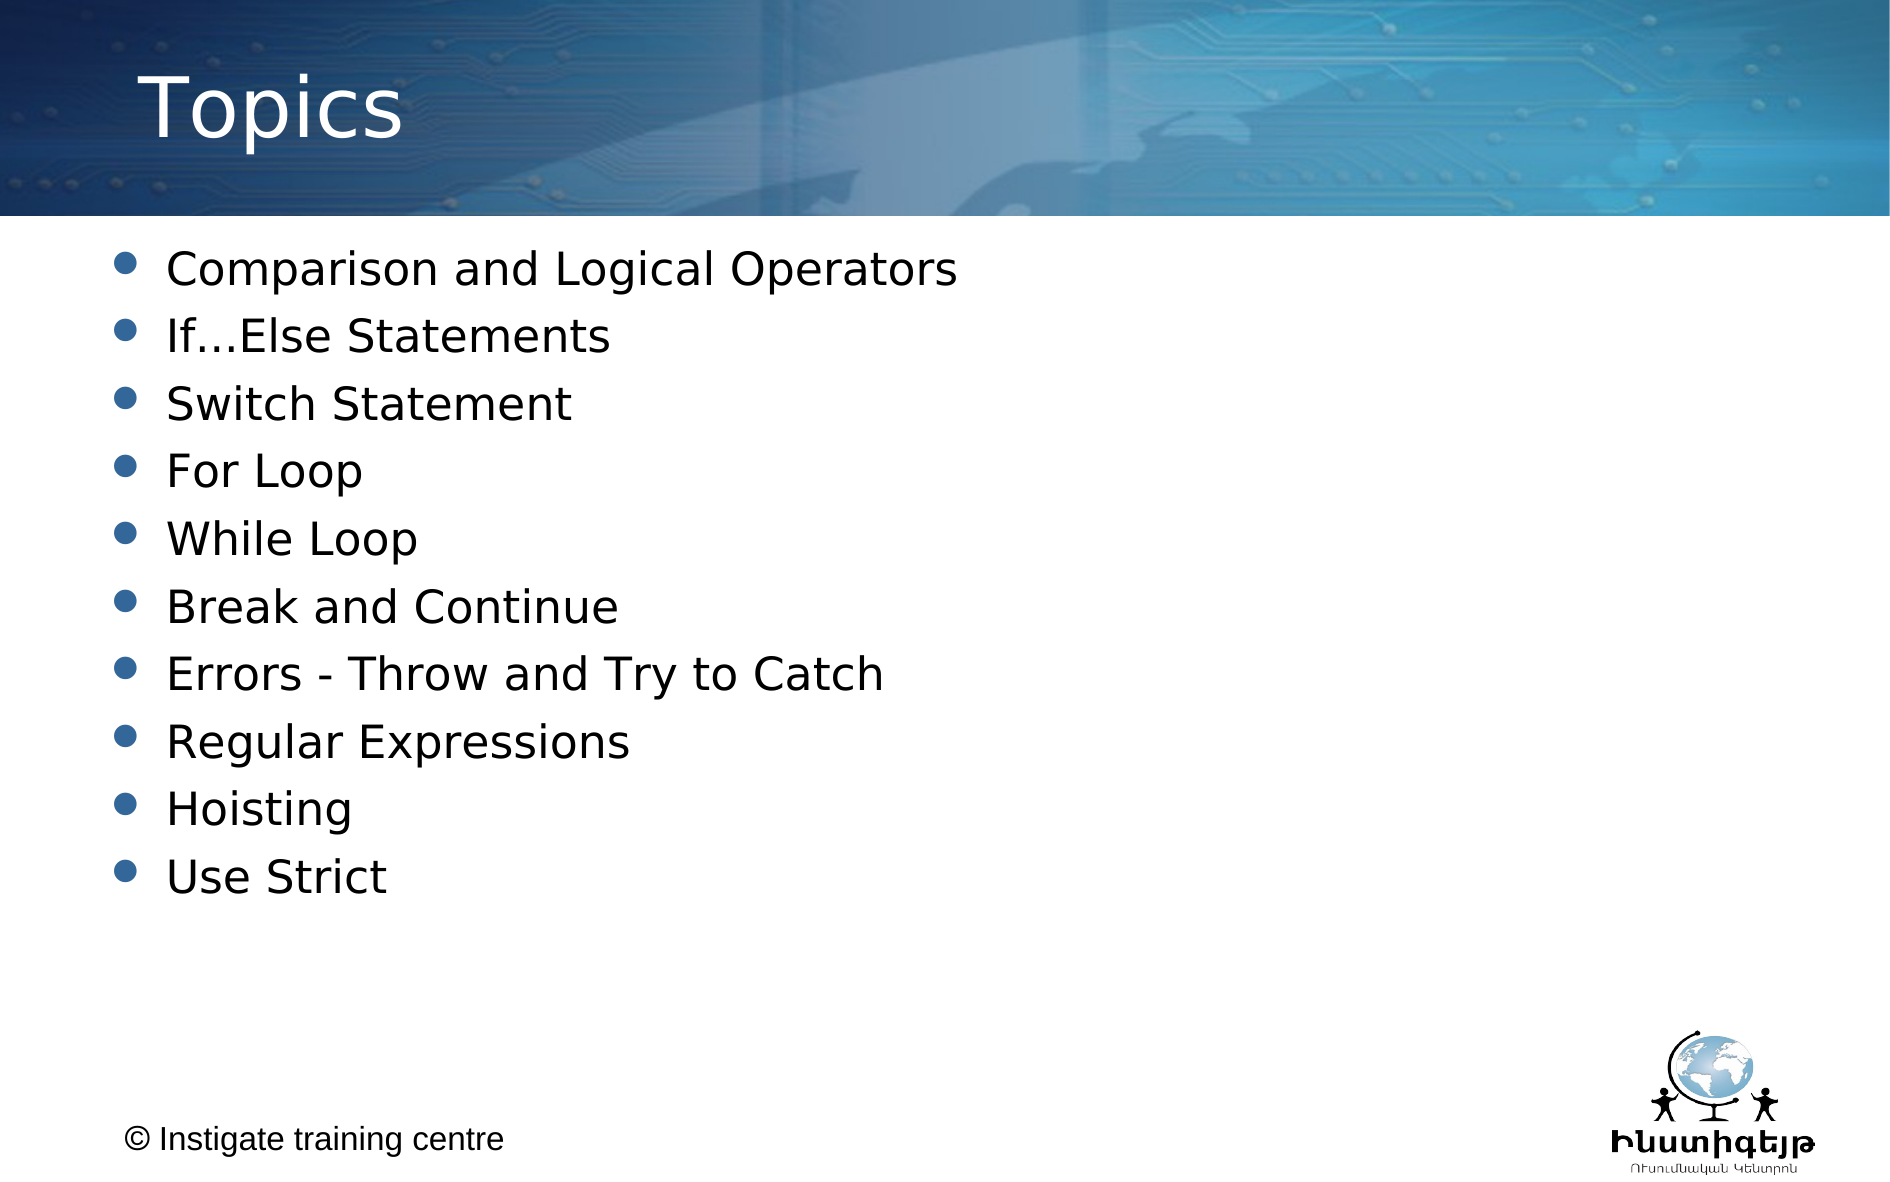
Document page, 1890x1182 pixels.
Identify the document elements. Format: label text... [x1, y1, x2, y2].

picture [1612, 1030, 1815, 1175]
picture [0, 0, 1890, 216]
list Comparison and Logical Operators If...Else Statements Switch Statement For Loop While Loop Break and Continue Errors - Throw and Try to Catch Regular Expressions Hoisting Use Strict [110, 247, 1801, 269]
